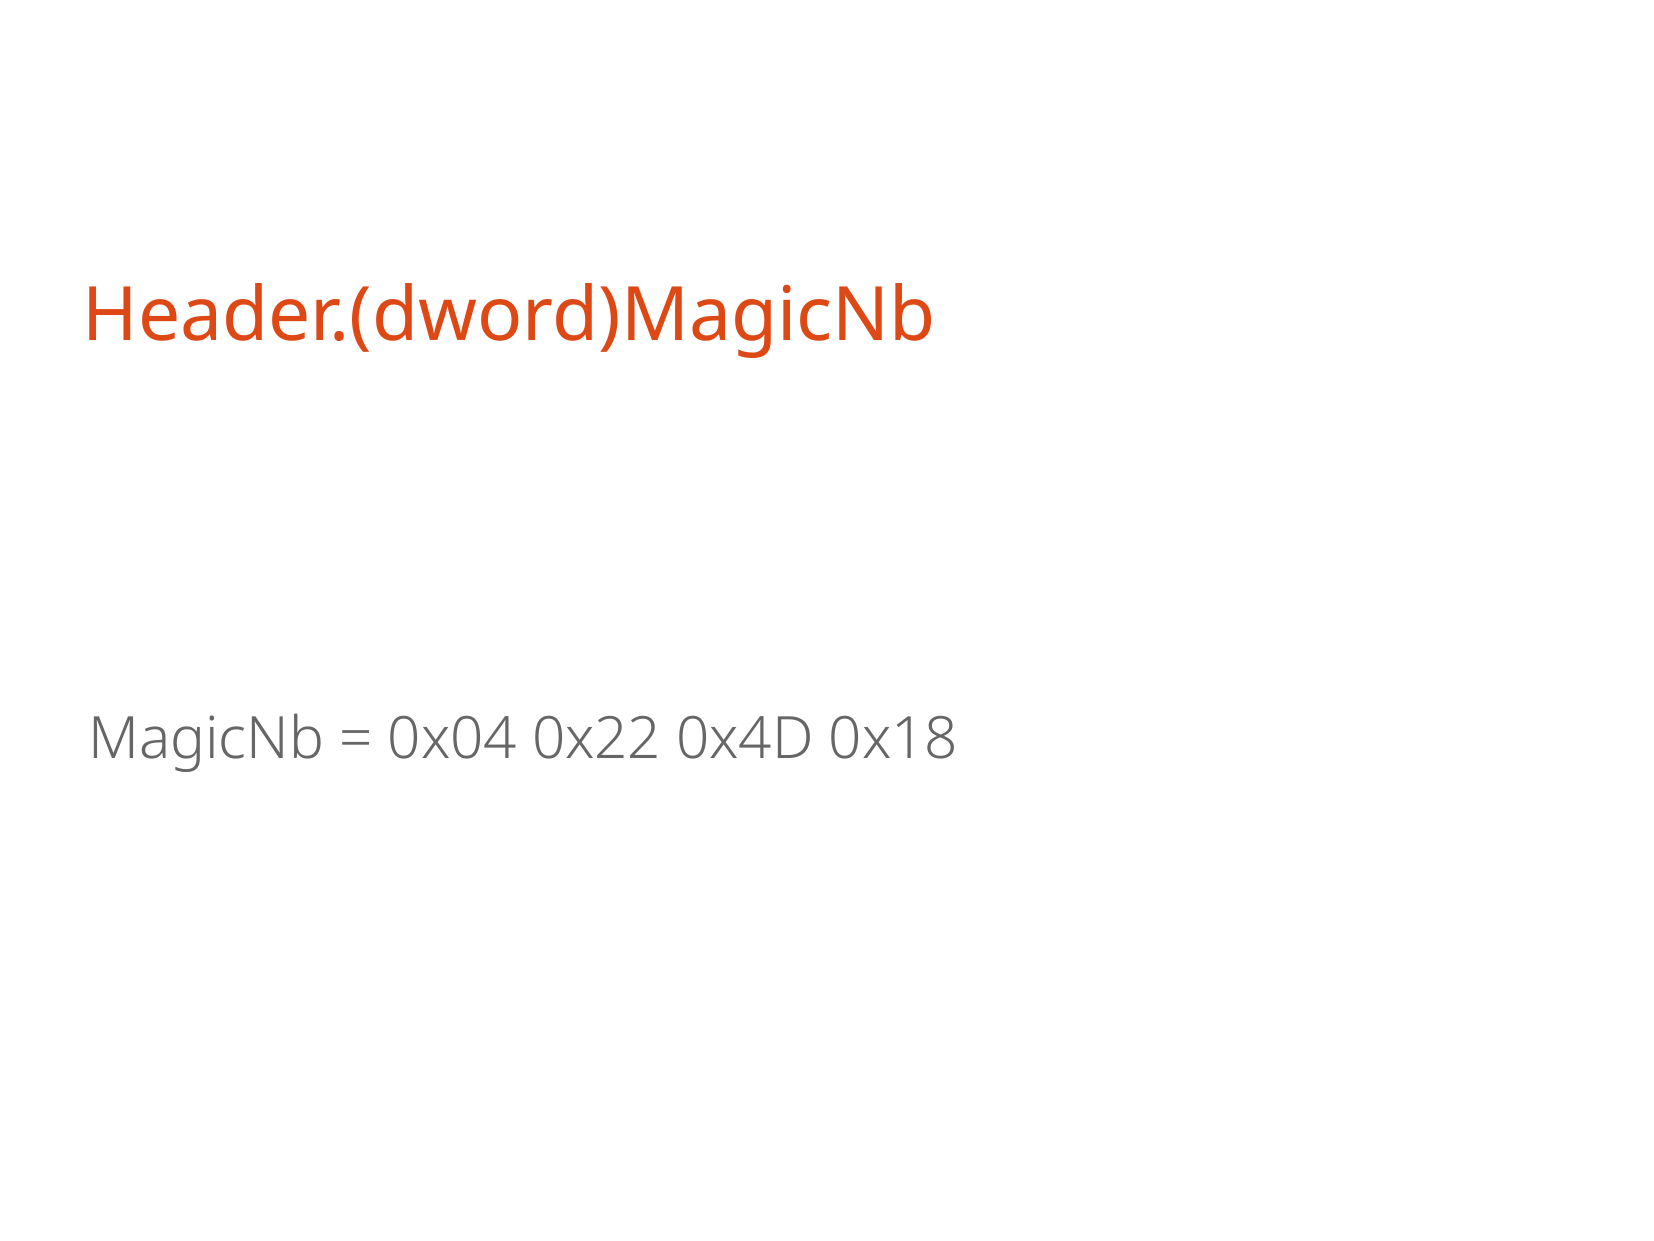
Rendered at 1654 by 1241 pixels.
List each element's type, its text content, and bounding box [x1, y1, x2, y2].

list MagicNb = 0x04 0x22 0x4D 0x18 [17, 383, 1506, 1004]
title Header.(dword)MagicNb [82, 248, 1571, 375]
